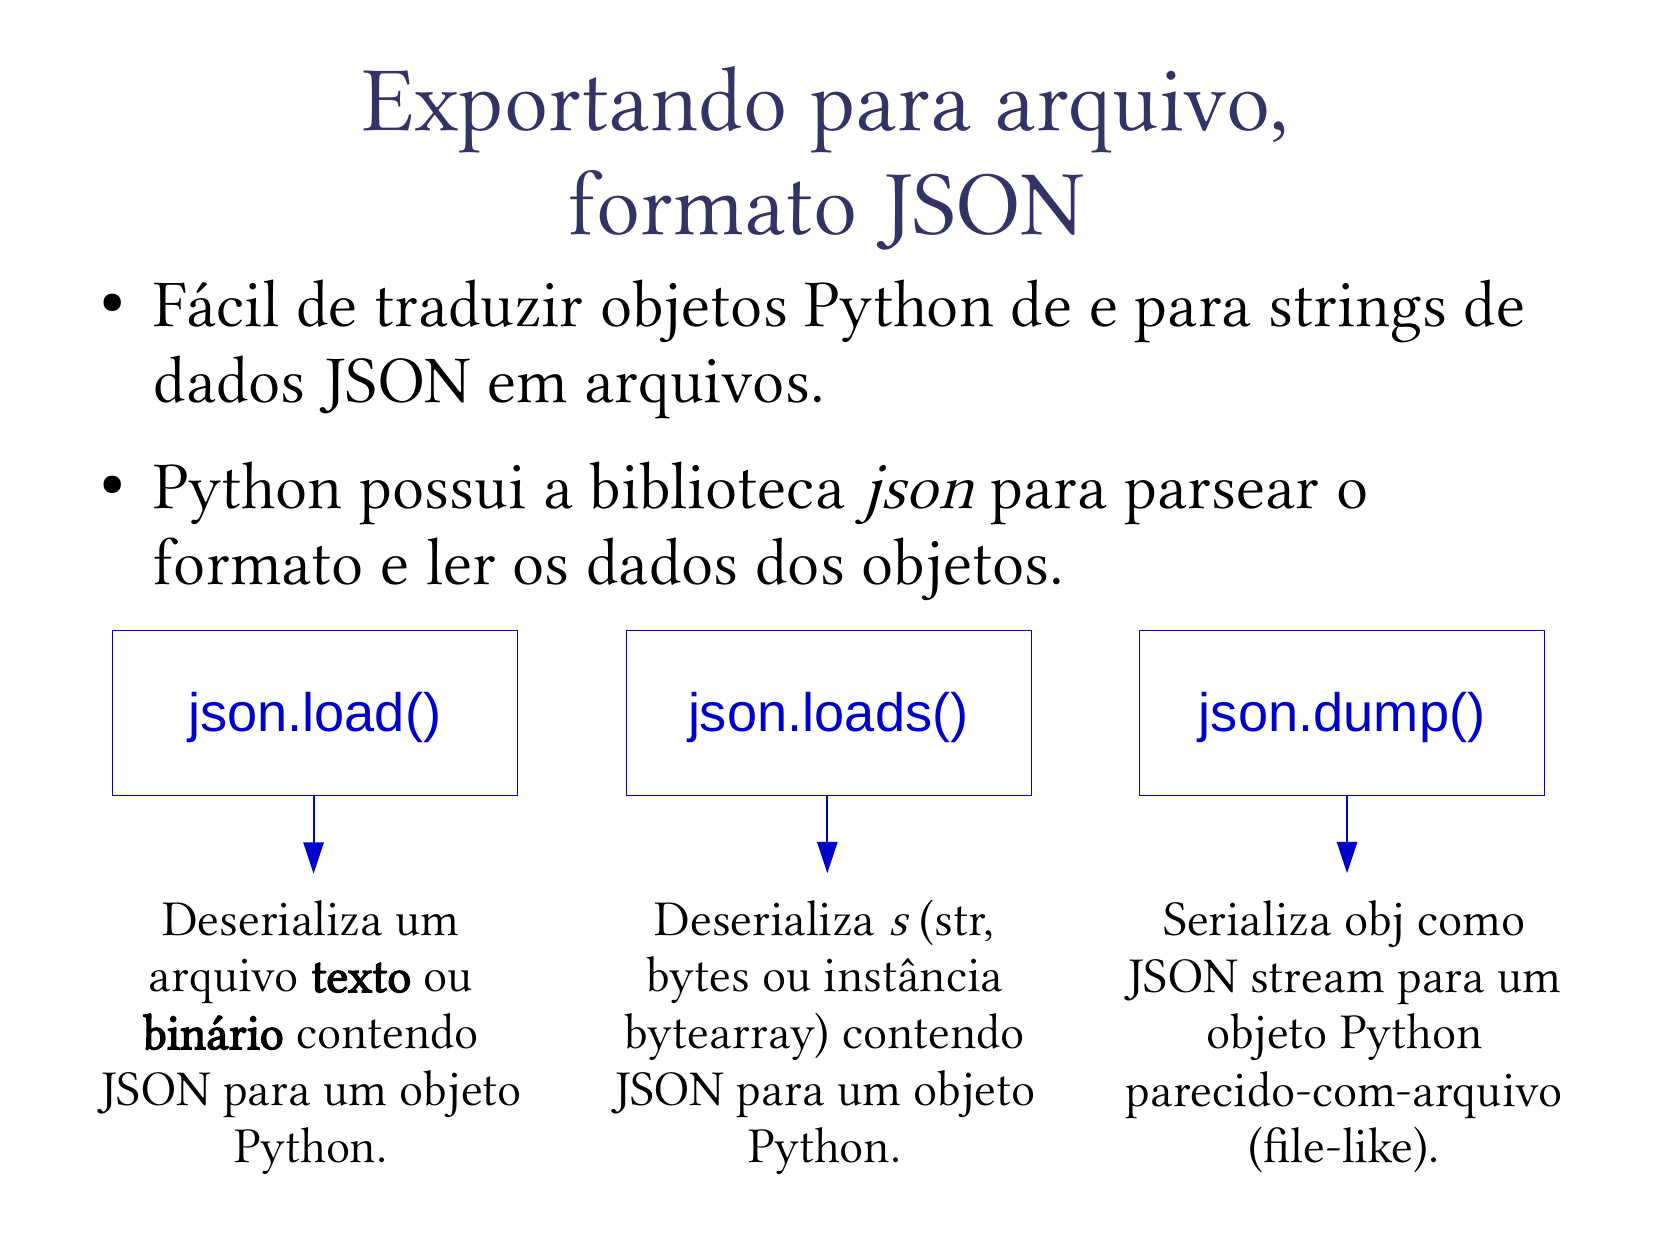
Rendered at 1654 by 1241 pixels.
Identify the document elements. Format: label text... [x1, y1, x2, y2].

text_box Deserializa s (str, bytes ou instância bytearray) contendo JSON para um objeto Python. [584, 882, 1065, 1185]
text_box Deserializa um arquivo texto ou binário contendo JSON para um objeto Python. [70, 882, 551, 1184]
text_box json.load() [112, 630, 518, 796]
text_box json.loads() [626, 630, 1032, 796]
text_box json.dump() [1139, 630, 1545, 796]
text_box Serializa obj como JSON stream para um objeto Python parecido-com-arquivo (file-like). [1104, 882, 1585, 1185]
title Exportando para arquivo, formato JSON [82, 47, 1571, 259]
list Fácil de traduzir objetos Python de e para strings de dados JSON em arquivos. Python possui a biblioteca json para parsear o formato e ler os dados dos objetos. [82, 266, 1571, 986]
